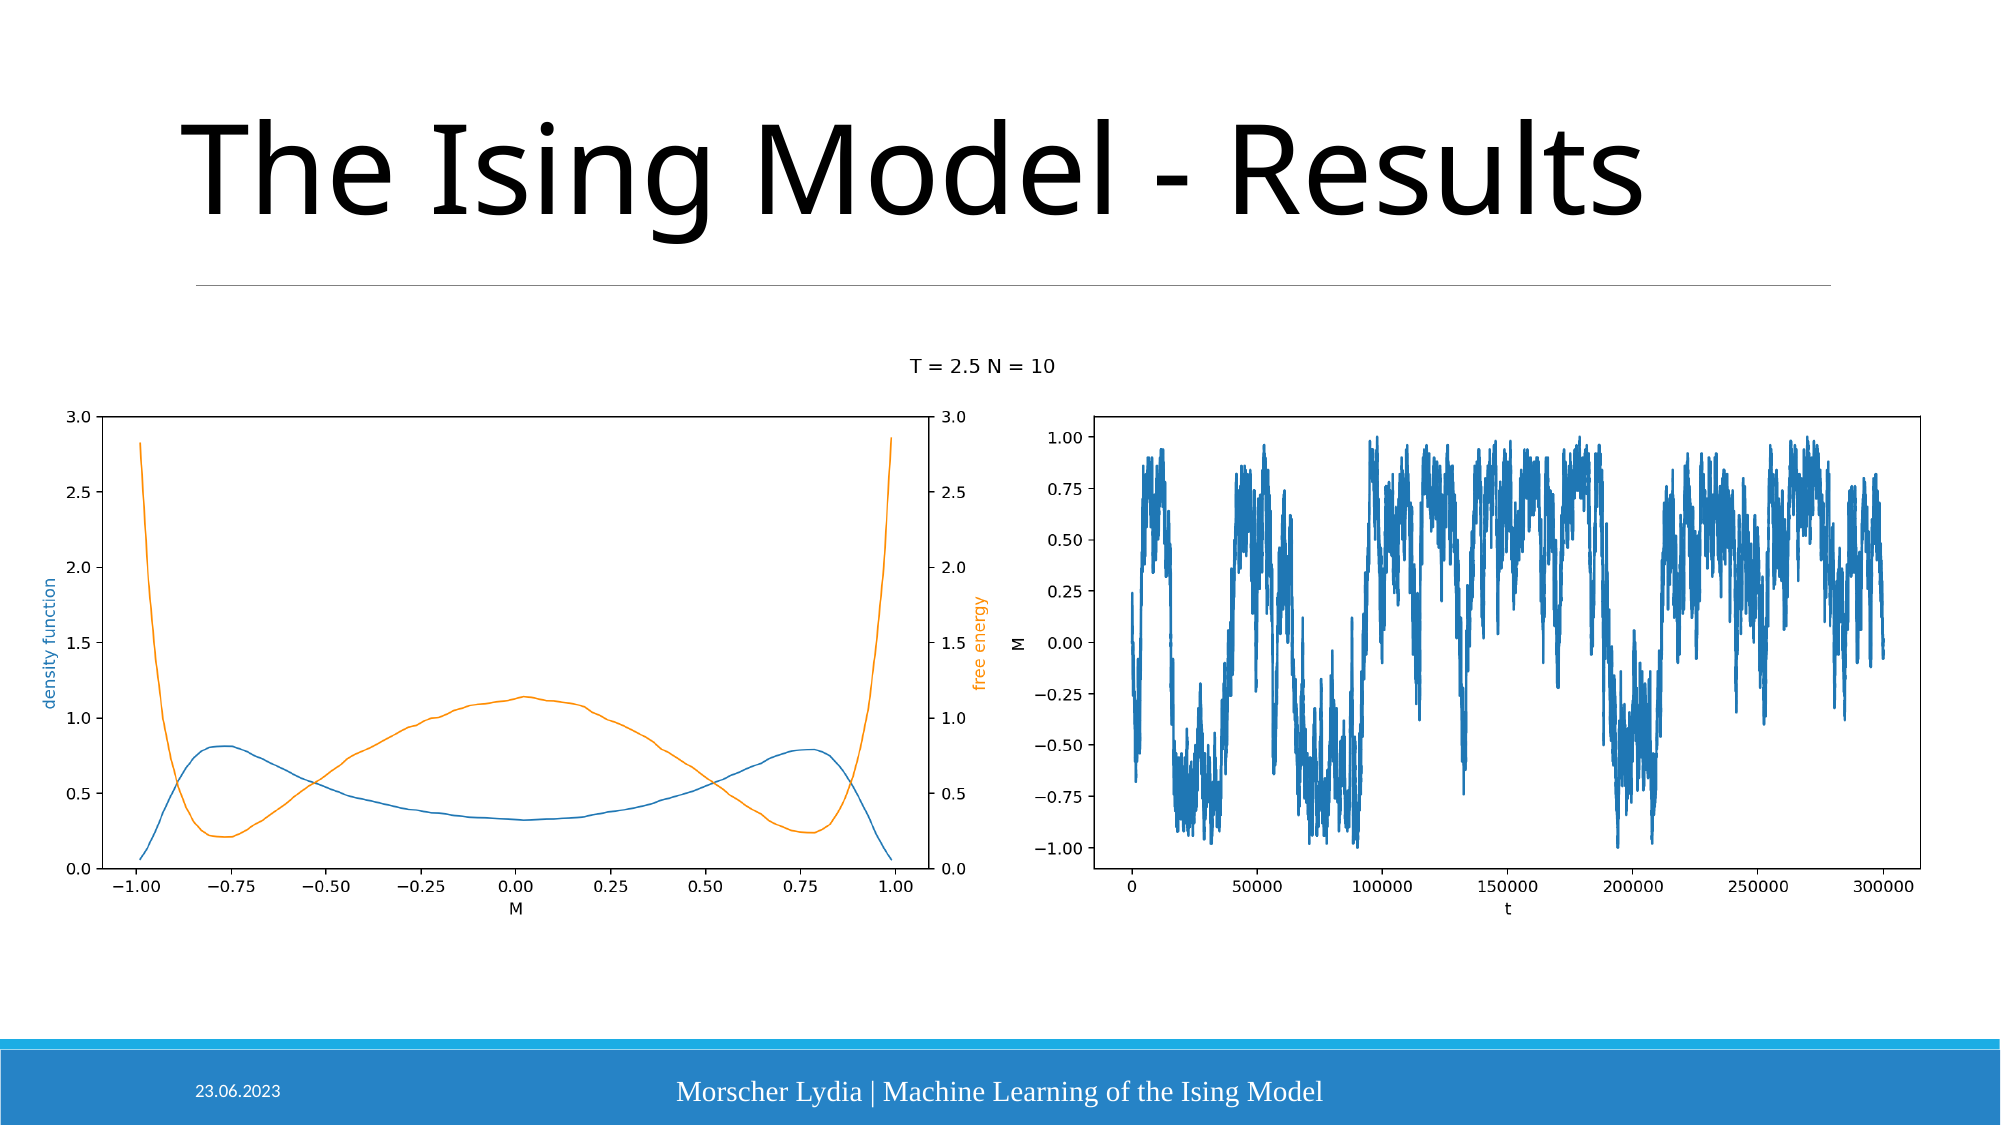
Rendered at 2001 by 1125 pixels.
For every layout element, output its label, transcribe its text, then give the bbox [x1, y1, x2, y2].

picture [31, 346, 1932, 929]
title The Ising Model - Results [180, 47, 1831, 285]
